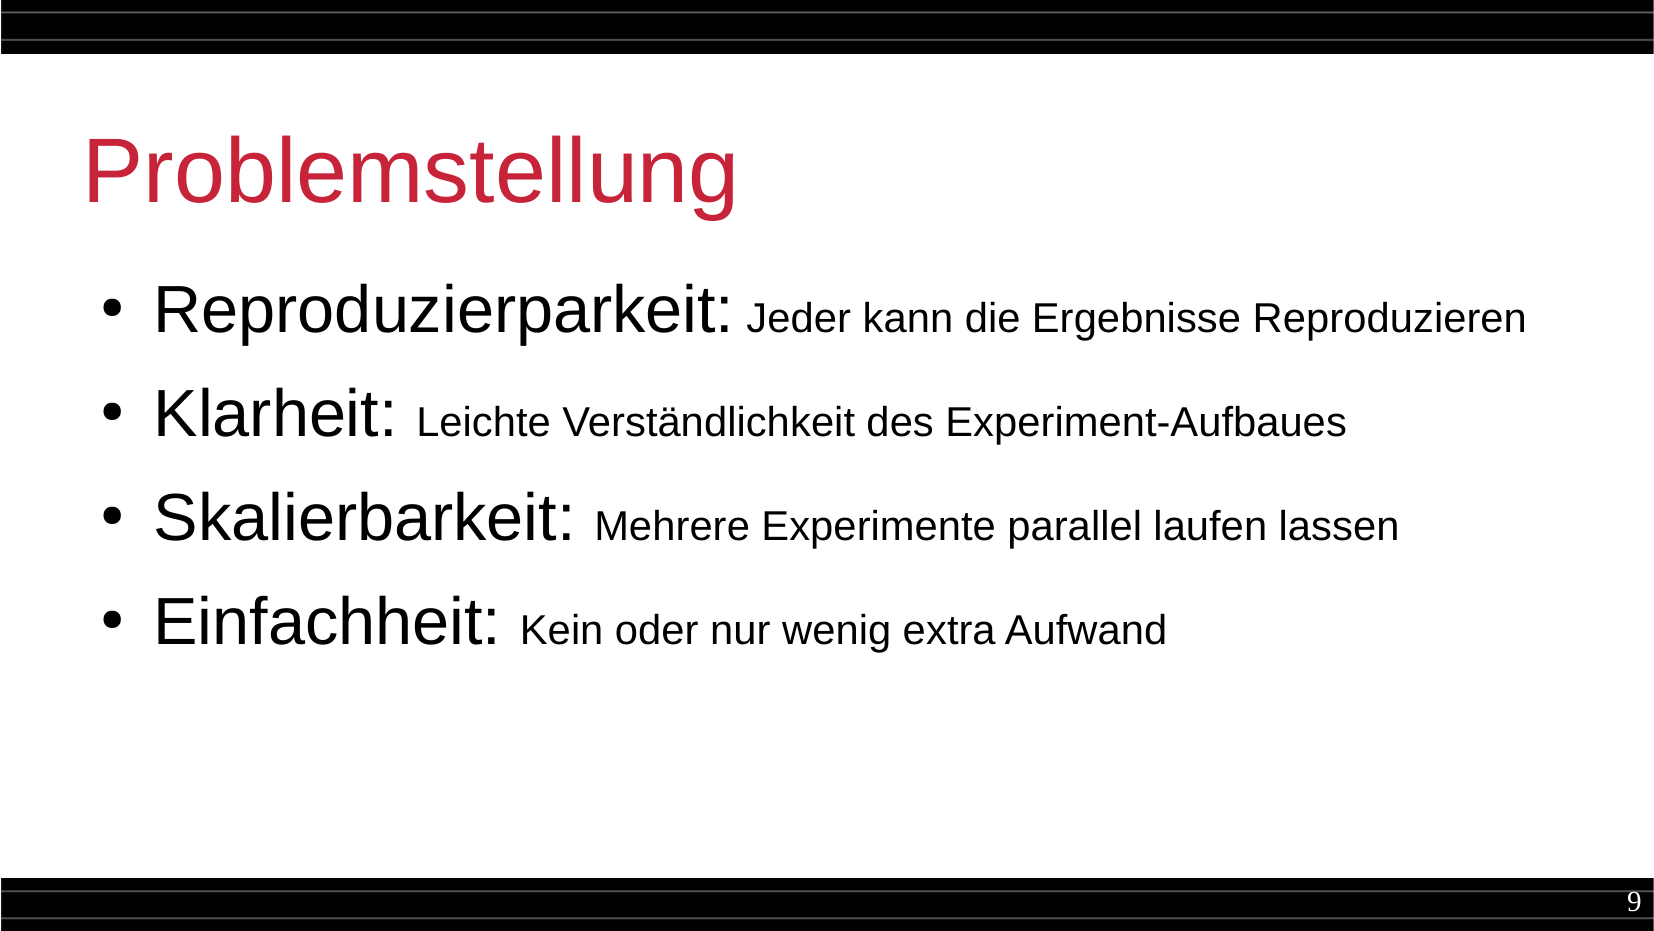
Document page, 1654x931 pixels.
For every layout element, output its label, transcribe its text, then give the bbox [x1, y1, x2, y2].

picture [1, 878, 1654, 931]
picture [1, 0, 1654, 54]
title Problemstellung [82, 92, 1571, 249]
list Reproduzierparkeit: Jeder kann die Ergebnisse Reproduzieren Klarheit: Leichte Verständlichkeit des Experiment-Aufbaues Skalierbarkeit: Mehrere Experimente parallel laufen lassen Einfachheit: Kein oder nur wenig extra Aufwand [82, 271, 1571, 851]
